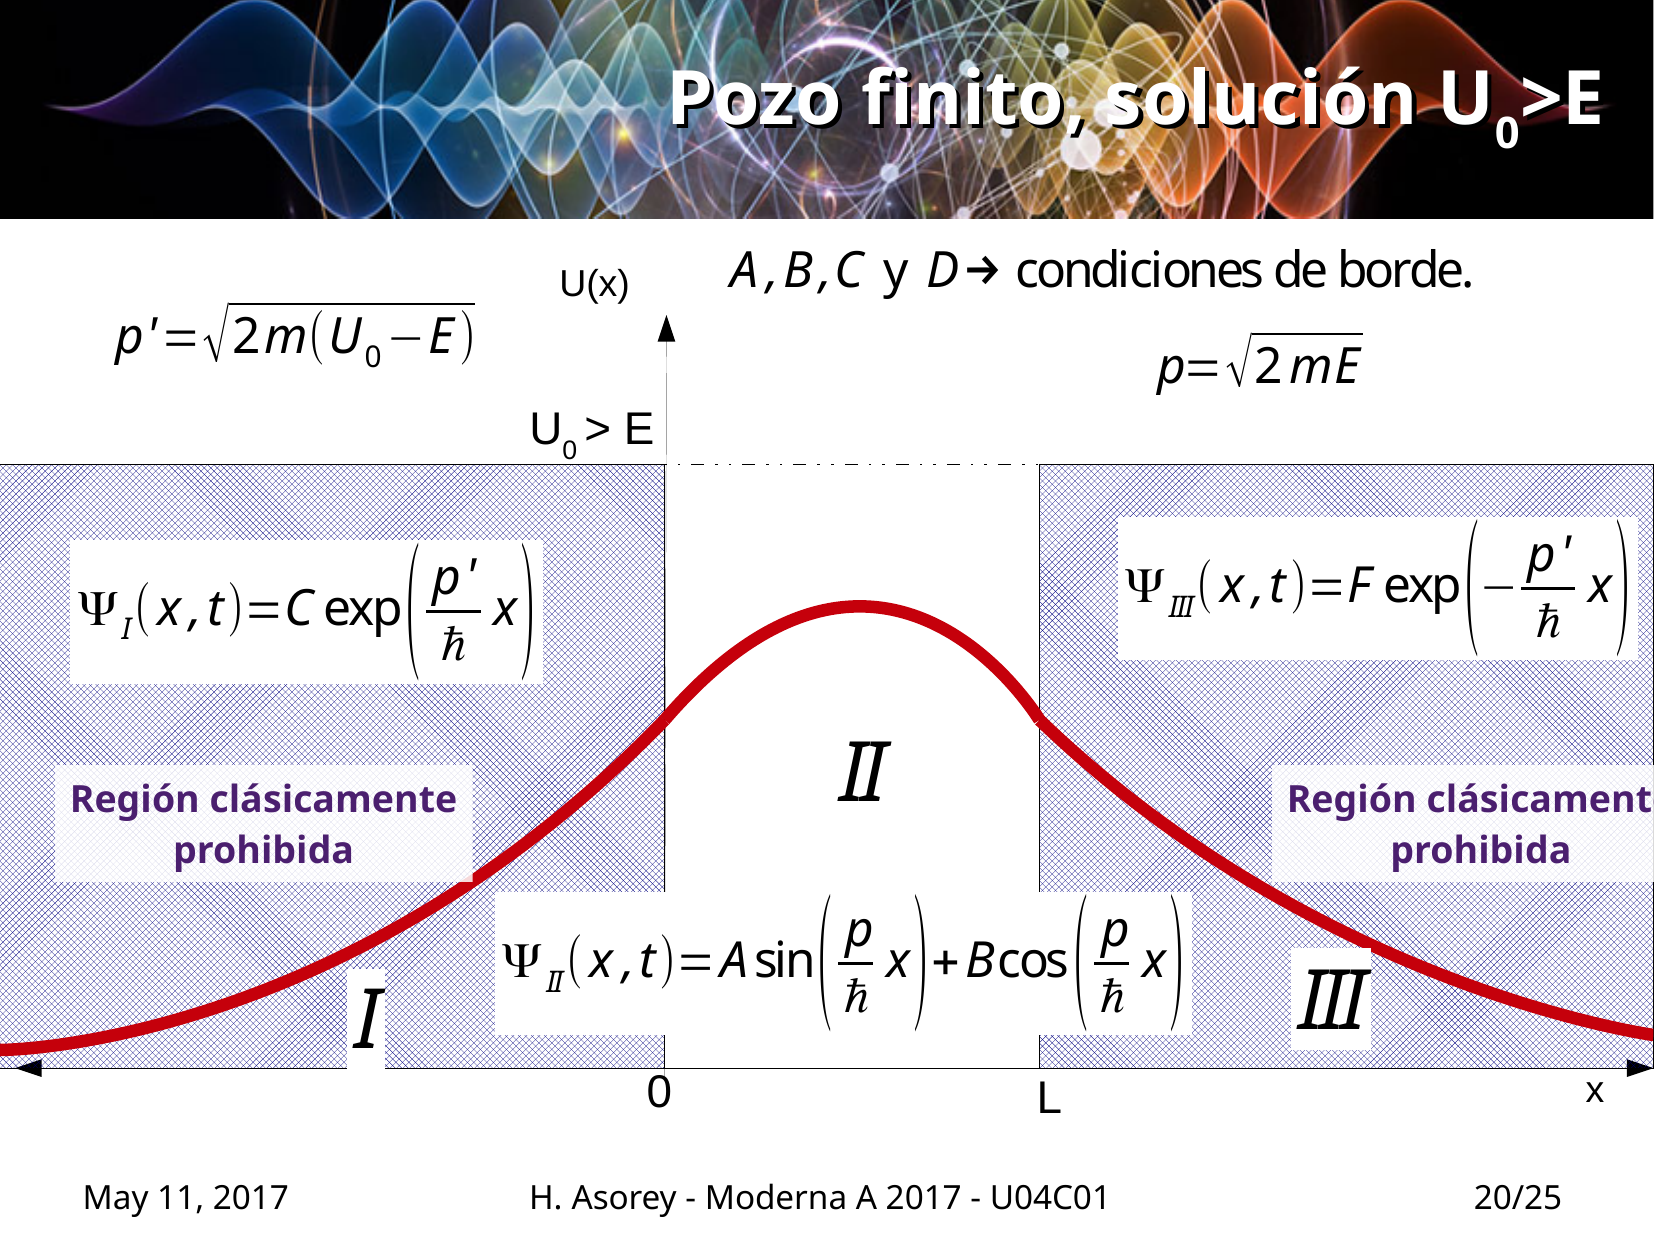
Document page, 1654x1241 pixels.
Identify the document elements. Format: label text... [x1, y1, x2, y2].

chart [1290, 948, 1372, 1051]
chart [495, 892, 1193, 1036]
chart [70, 540, 543, 684]
chart [105, 300, 483, 375]
text_box Región clásicamente prohibida [1272, 765, 1632, 872]
text_box 0 [631, 1059, 703, 1150]
text_box [0, 464, 665, 1043]
chart [347, 969, 386, 1071]
text_box U0 > E [514, 395, 670, 486]
text_box L [1021, 1065, 1093, 1156]
text_box [0, 730, 665, 1069]
picture [0, 0, 1654, 219]
chart [1117, 517, 1638, 661]
title Pozo finito, solución U0>E [45, 15, 1606, 191]
chart [831, 720, 892, 822]
text_box [1039, 464, 1654, 1028]
text_box x [1570, 1061, 1642, 1152]
text_box U(x) [544, 255, 646, 346]
text_box [1039, 730, 1654, 1069]
chart [720, 239, 1480, 301]
chart [1146, 330, 1371, 396]
text_box Región clásicamente prohibida [55, 765, 415, 872]
